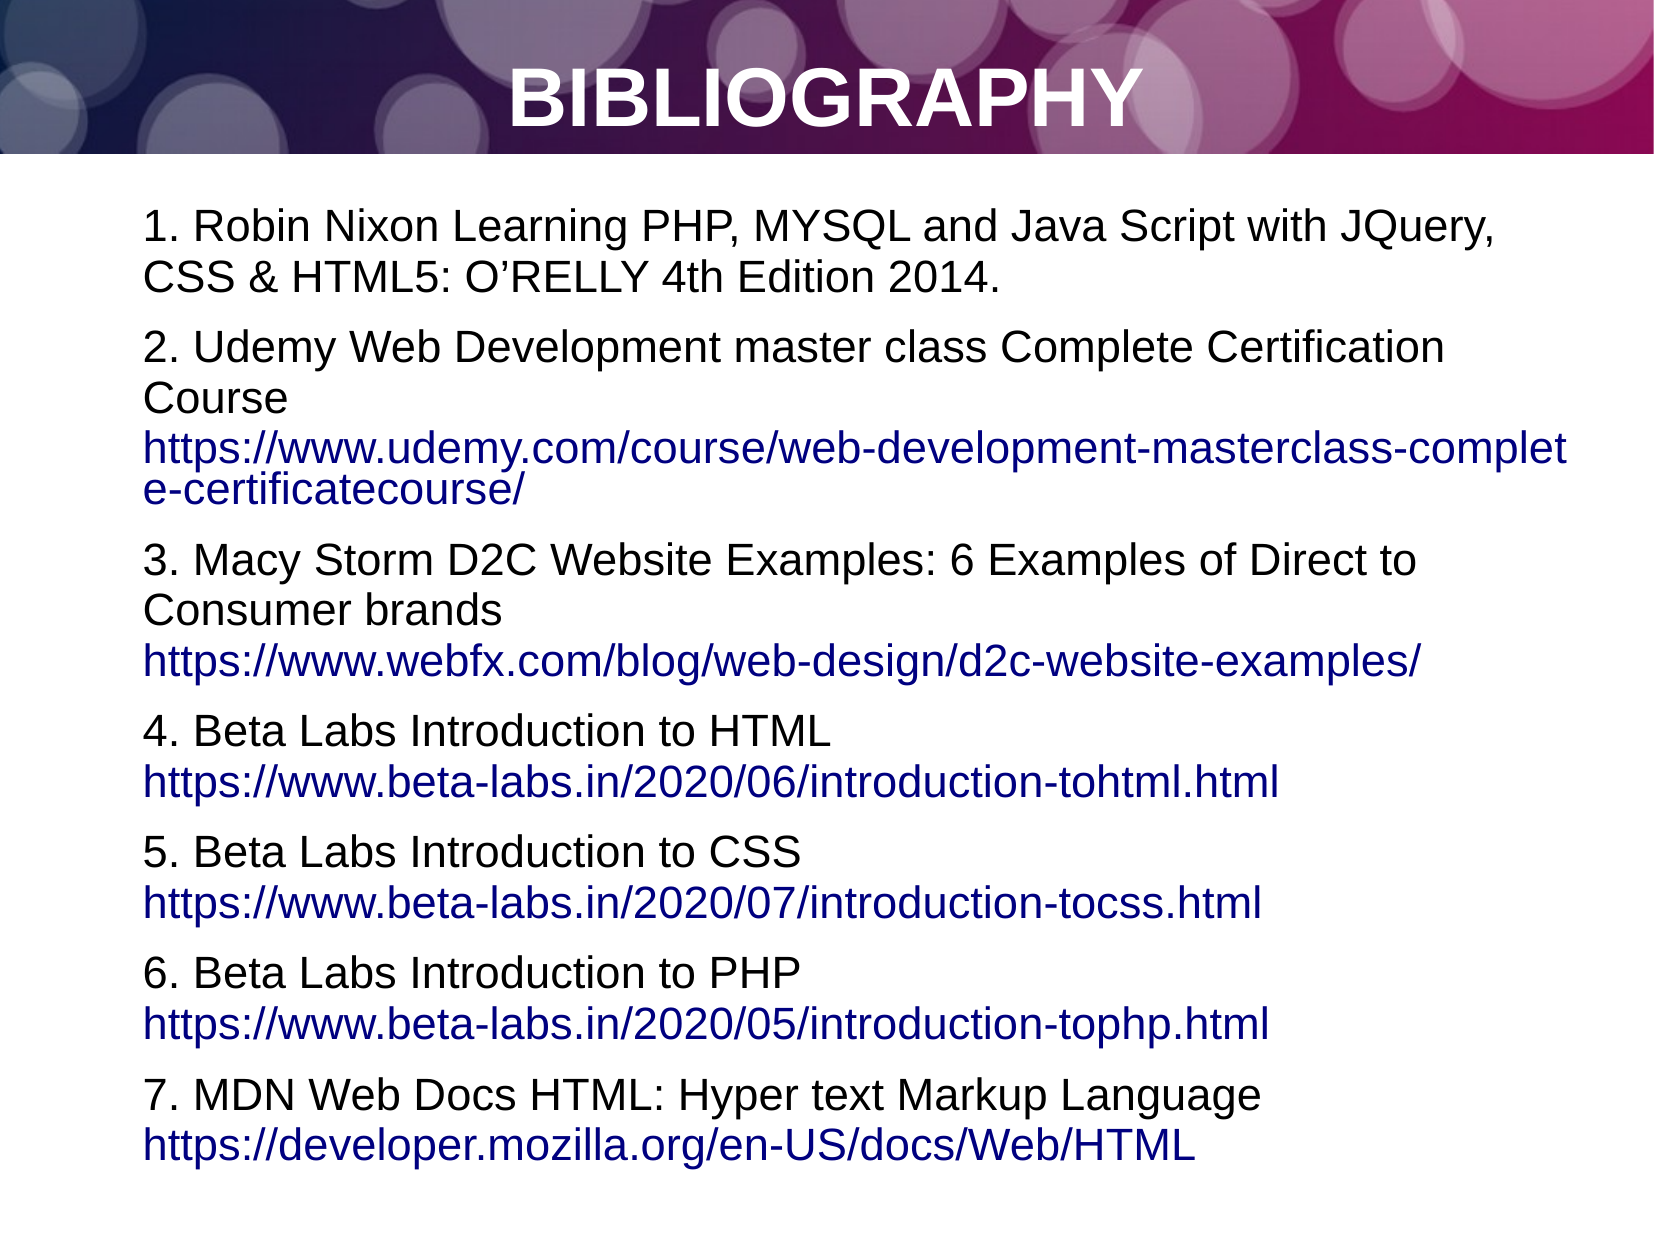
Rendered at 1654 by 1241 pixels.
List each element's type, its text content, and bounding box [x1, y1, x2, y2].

picture [0, 0, 1654, 154]
list 1. Robin Nixon Learning PHP, MYSQL and Java Script with JQuery, CSS & HTML5: O’RELLY 4th Edition 2014. 2. Udemy Web Development master class Complete Certification Course https://www.udemy.com/course/web-development-masterclass-complete-certificatecourse/ 3. Macy Storm D2C Website Examples: 6 Examples of Direct to Consumer brands https://www.webfx.com/blog/web-design/d2c-website-examples/ 4. Beta Labs Introduction to HTML https://www.beta-labs.in/2020/06/introduction-tohtml.html 5. Beta Labs Introduction to CSS https://www.beta-labs.in/2020/07/introduction-tocss.html 6. Beta Labs Introduction to PHP https://www.beta-labs.in/2020/05/introduction-tophp.html 7. MDN Web Docs HTML: Hyper text Markup Language https://developer.mozilla.org/en-US/docs/Web/HTML [94, 200, 1583, 1146]
title BIBLIOGRAPHY [82, 11, 1571, 184]
